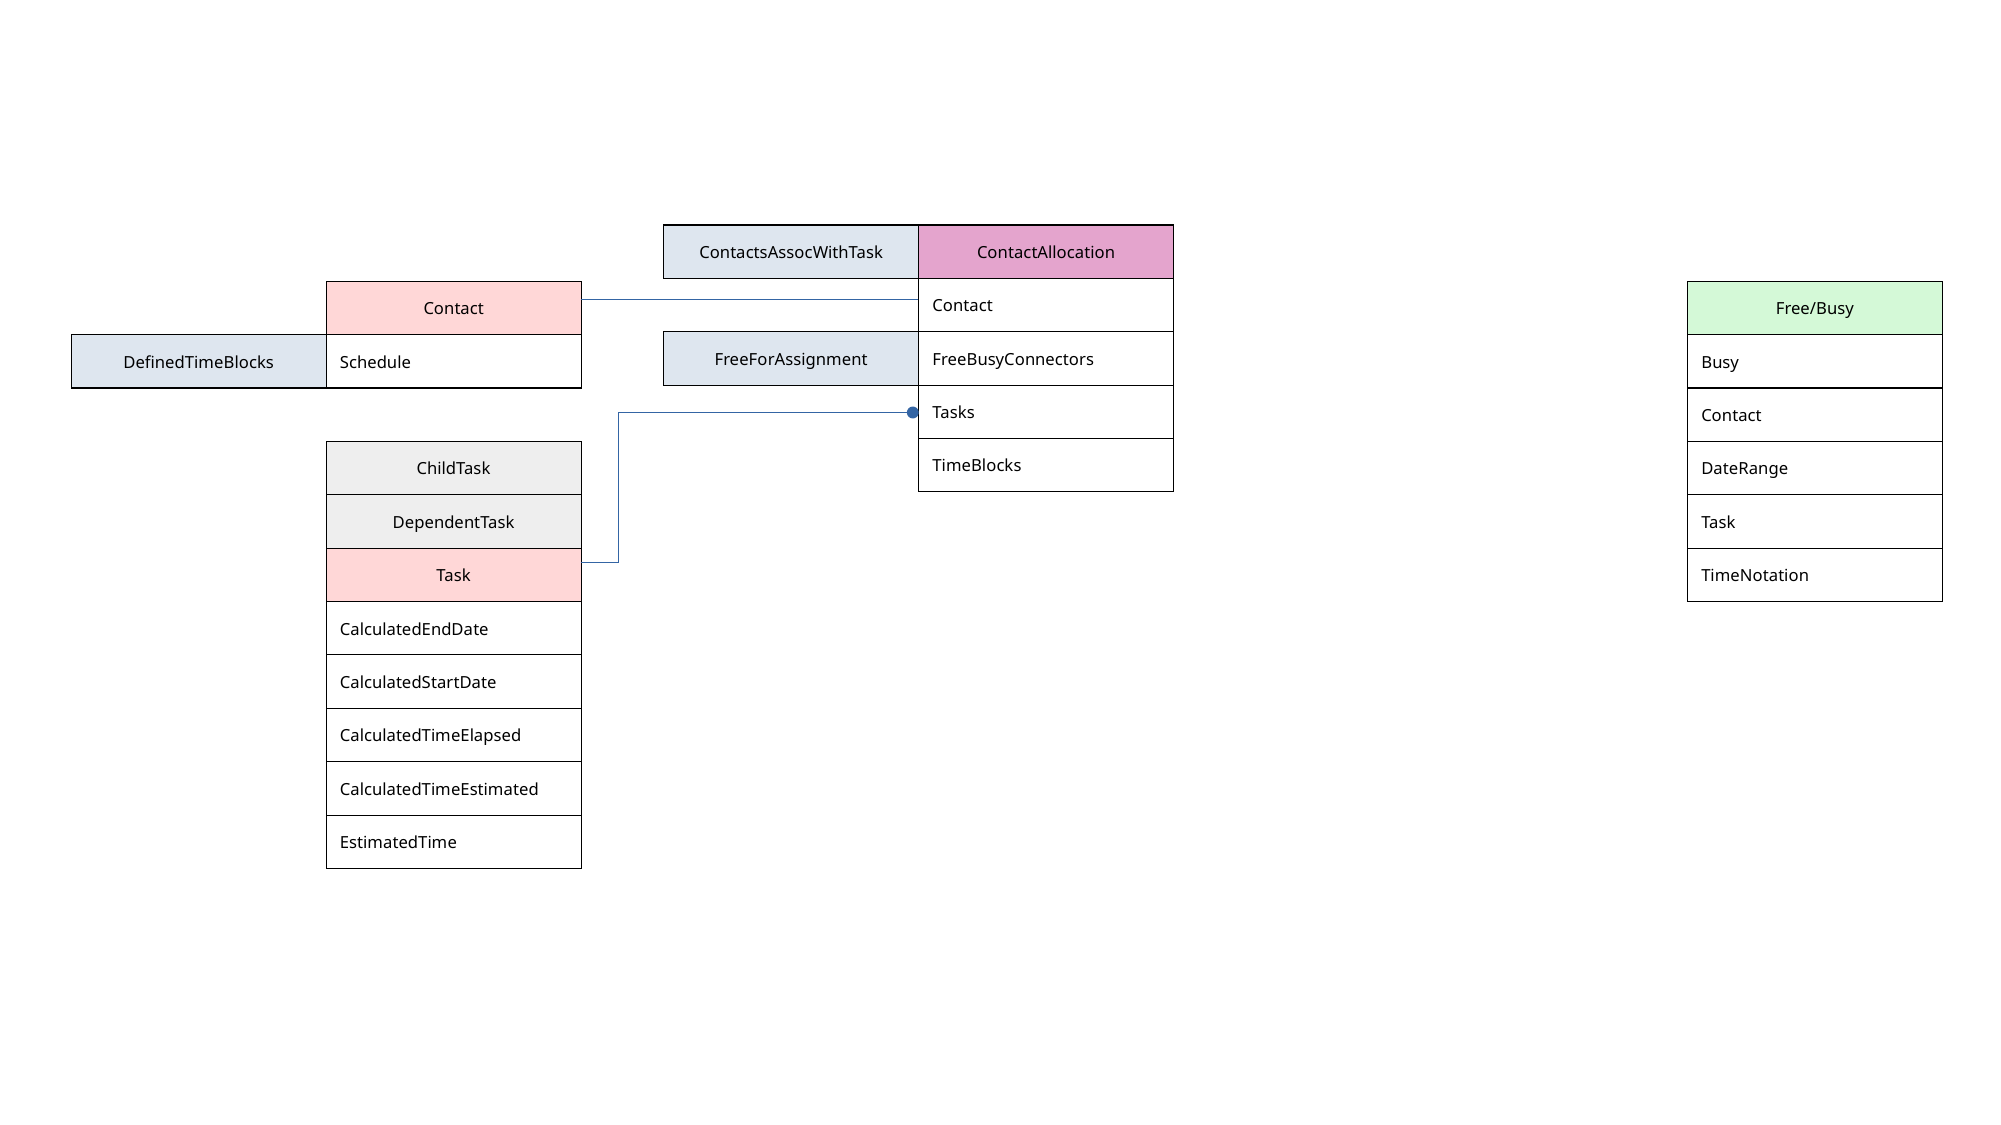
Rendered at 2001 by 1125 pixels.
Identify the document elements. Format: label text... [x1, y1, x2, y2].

text_box FreeForAssignment [663, 331, 918, 386]
text_box CalculatedTimeElapsed [326, 708, 582, 761]
text_box CalculatedEndDate [326, 601, 582, 654]
text_box ContactsAssocWithTask [663, 224, 918, 279]
text_box CalculatedStartDate [326, 654, 582, 708]
text_box FreeBusyConnectors [918, 332, 1174, 385]
text_box TimeBlocks [918, 439, 1174, 492]
text_box Contact [1687, 387, 1943, 441]
text_box DependentTask [326, 494, 582, 548]
text_box ChildTask [326, 441, 582, 494]
text_box EstimatedTime [326, 816, 582, 869]
text_box Busy [1687, 334, 1943, 387]
text_box DateRange [1687, 441, 1943, 494]
text_box ContactAllocation [918, 224, 1174, 278]
text_box Task [326, 548, 582, 601]
text_box Tasks [918, 385, 1174, 439]
text_box Task [1687, 494, 1943, 548]
text_box TimeNotation [1687, 548, 1943, 602]
text_box Contact [326, 281, 582, 334]
text_box CalculatedTimeEstimated [326, 761, 582, 816]
text_box Schedule [327, 334, 582, 388]
text_box Contact [918, 278, 1174, 332]
text_box Free/Busy [1687, 281, 1943, 334]
text_box DefinedTimeBlocks [71, 334, 327, 388]
